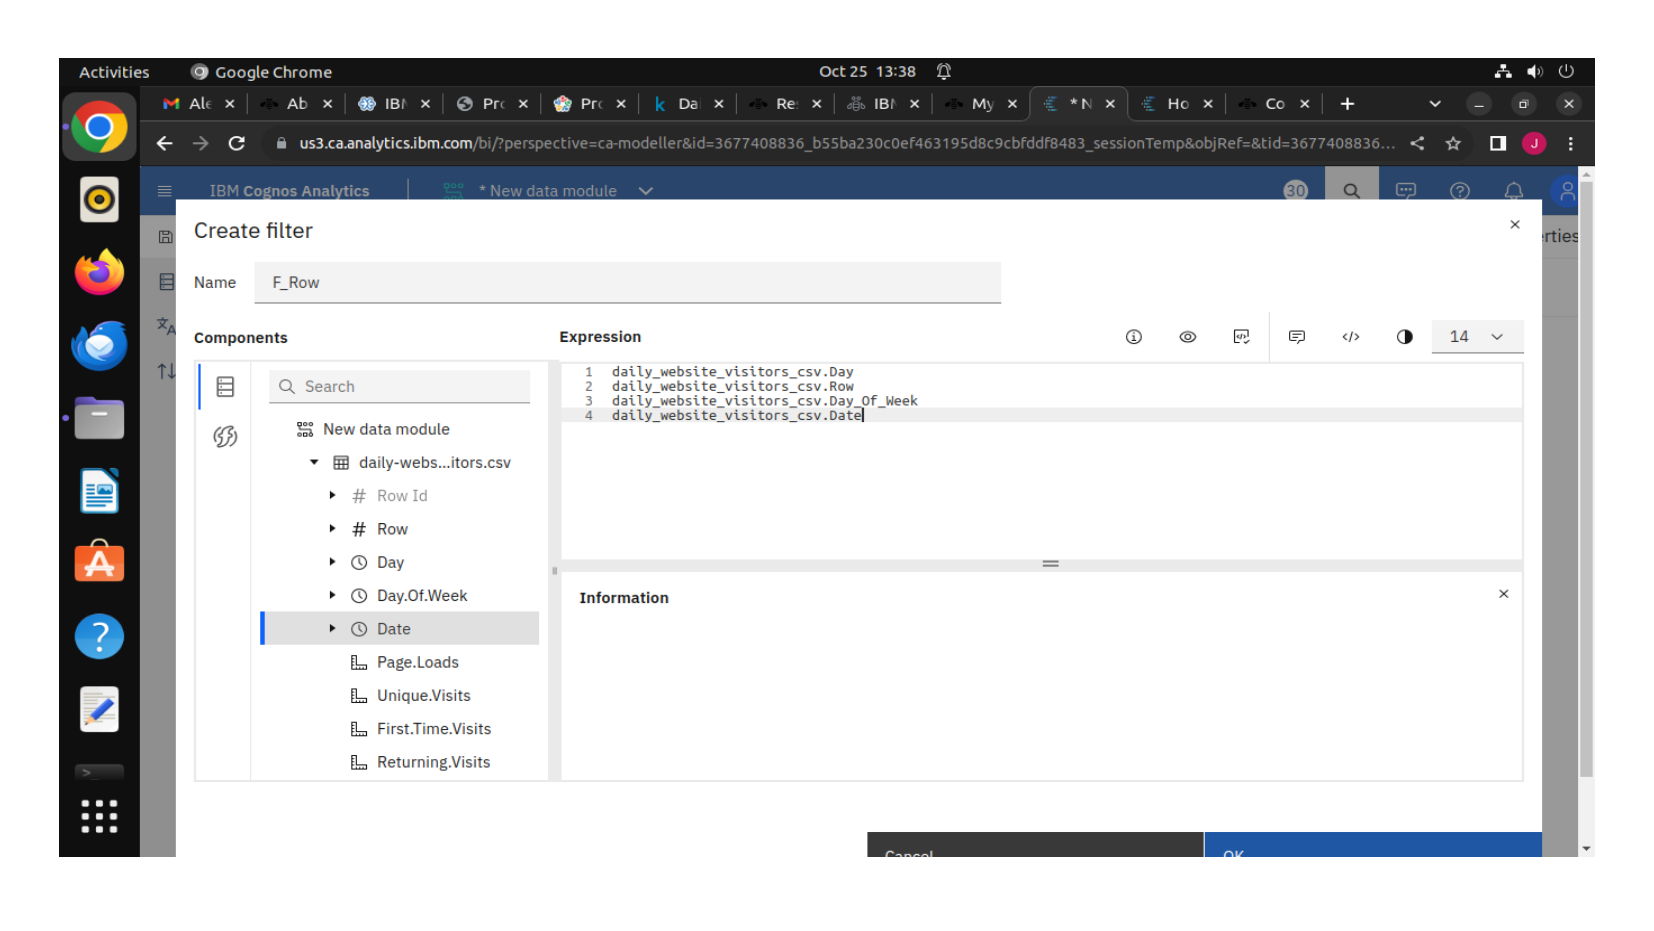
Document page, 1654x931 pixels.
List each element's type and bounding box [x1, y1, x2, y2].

picture [59, 58, 1595, 857]
